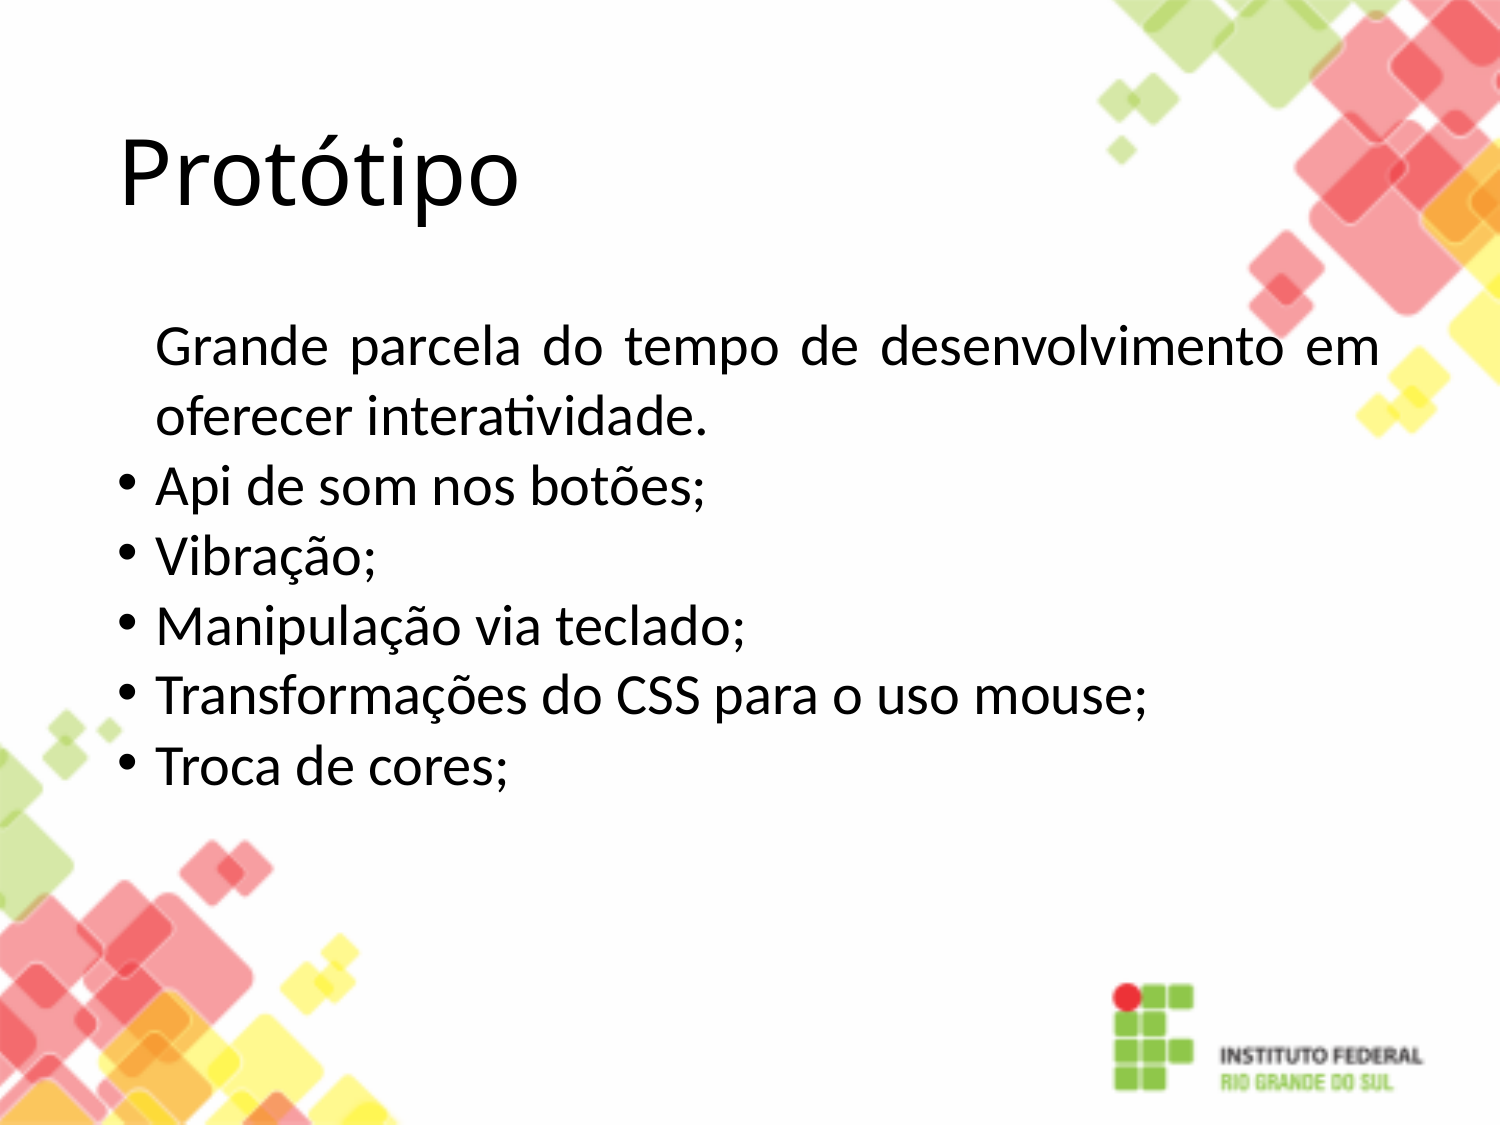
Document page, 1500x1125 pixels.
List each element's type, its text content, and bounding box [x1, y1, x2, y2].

text_box Grande parcela do tempo de desenvolvimento em oferecer interatividade. Api de som nos botões; Vibração; Manipulação via teclado; Transformações do CSS para o uso mouse; Troca de cores; [103, 299, 1397, 1014]
picture [0, 0, 1500, 1125]
text_box Protótipo [103, 59, 1397, 278]
